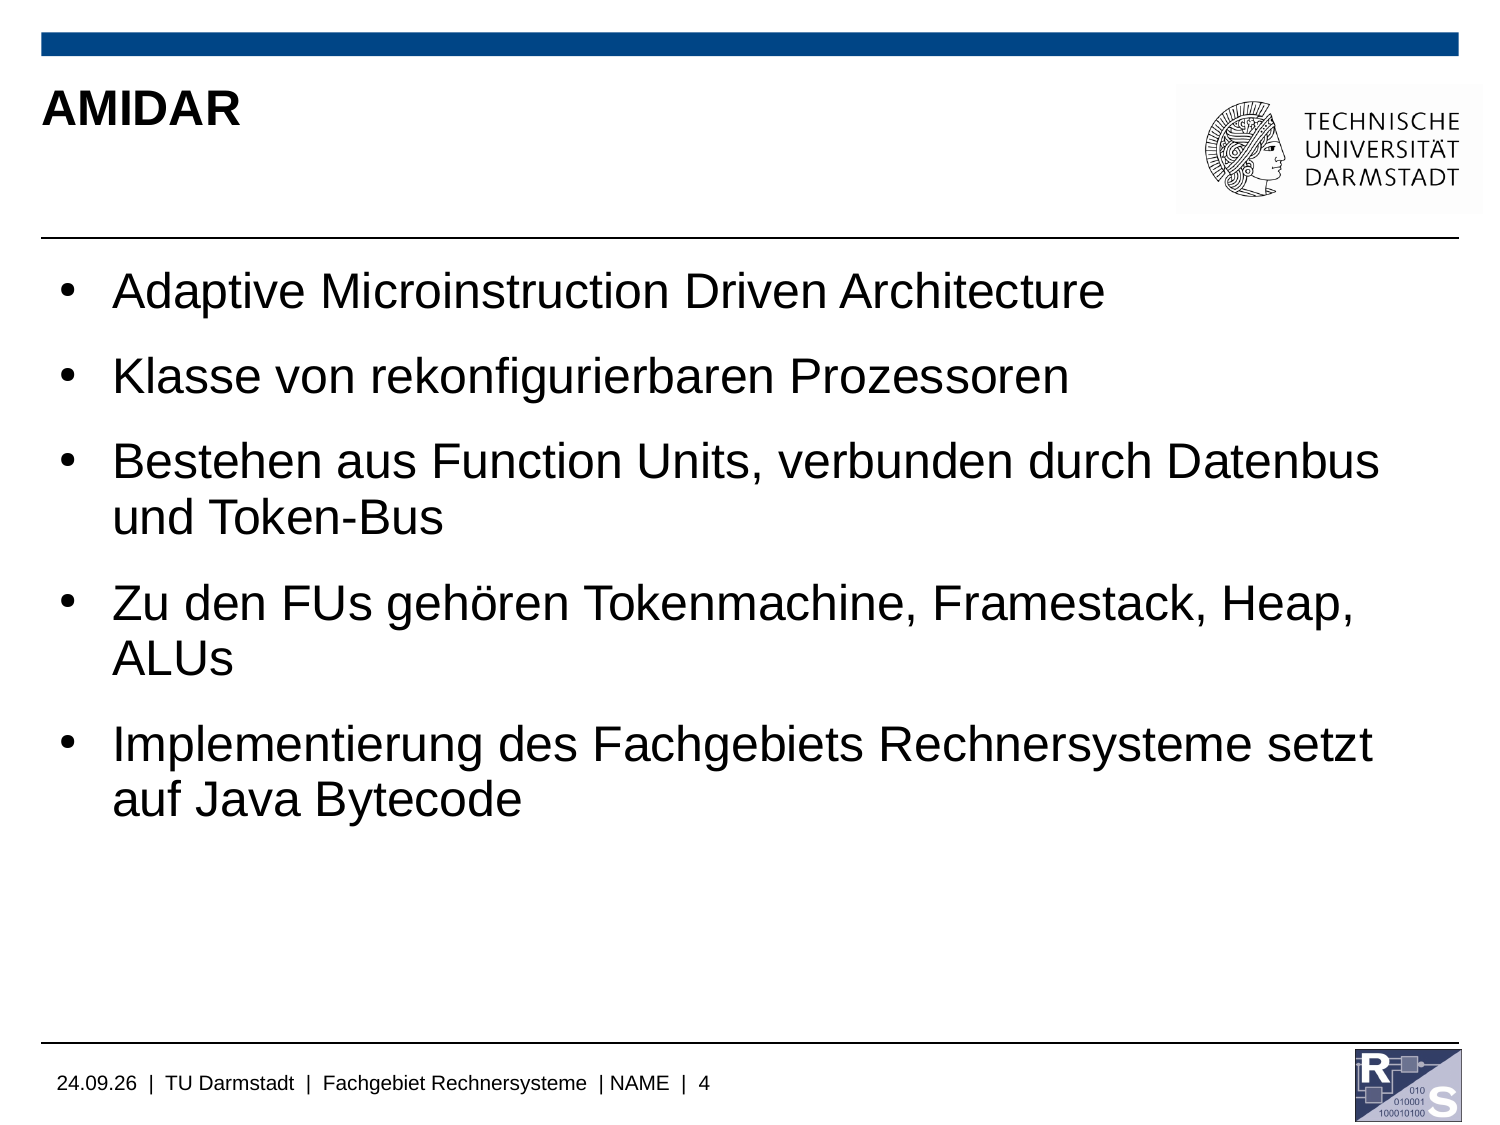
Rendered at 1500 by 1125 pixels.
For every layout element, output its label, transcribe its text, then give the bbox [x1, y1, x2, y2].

title AMIDAR [41, 32, 1131, 183]
list Adaptive Microinstruction Driven Architecture Klasse von rekonfigurierbaren Prozessoren Bestehen aus Function Units, verbunden durch Datenbus und Token-Bus Zu den FUs gehören Tokenmachine, Framestack, Heap, ALUs Implementierung des Fachgebiets Rechnersysteme setzt auf Java Bytecode [41, 263, 1455, 1032]
picture [1355, 1049, 1462, 1122]
